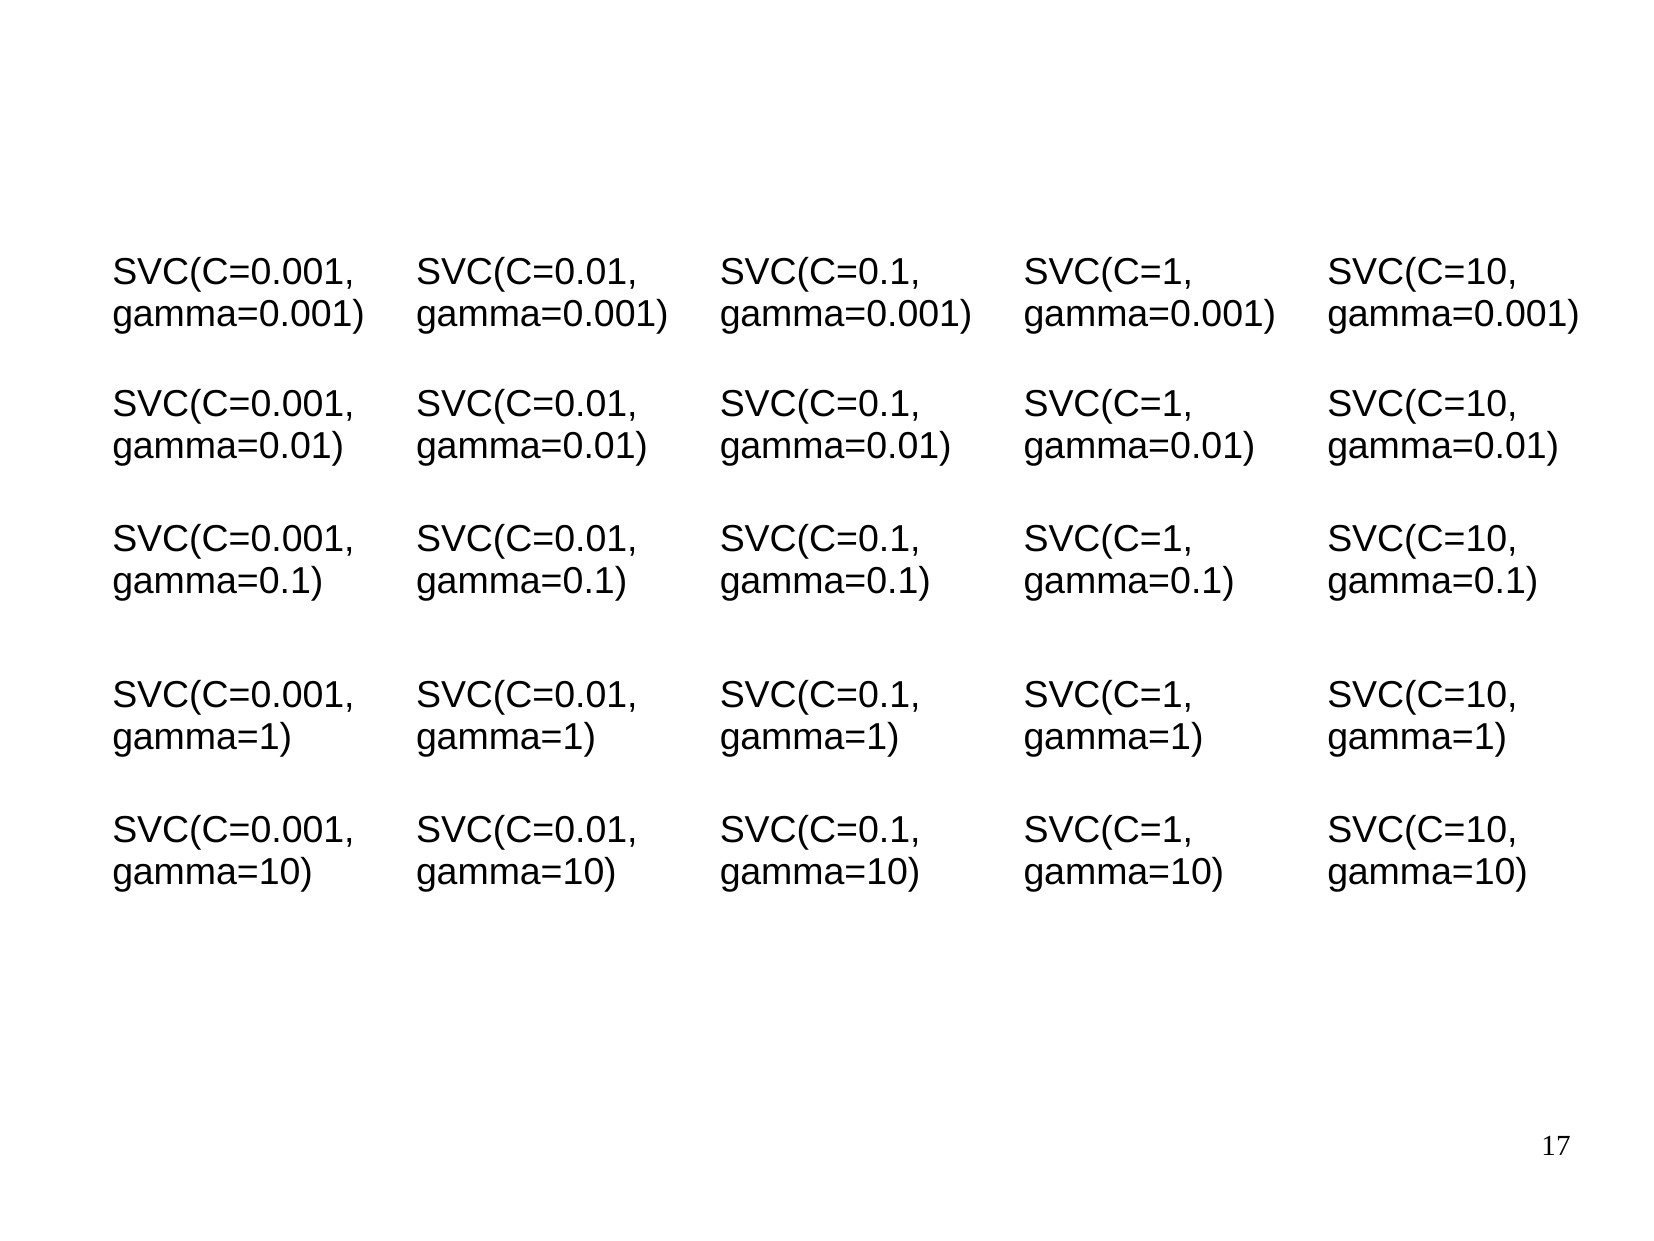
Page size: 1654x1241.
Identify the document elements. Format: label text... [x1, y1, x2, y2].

text_box SVC(C=0.01, gamma=10) [401, 801, 702, 901]
text_box SVC(C=10, gamma=0.1) [1312, 510, 1613, 609]
text_box SVC(C=0.001, gamma=0.1) [97, 510, 398, 609]
text_box SVC(C=1, gamma=0.1) [1008, 510, 1309, 609]
text_box SVC(C=0.01, gamma=0.1) [401, 510, 702, 609]
text_box SVC(C=1, gamma=0.01) [1008, 375, 1309, 474]
text_box SVC(C=0.1, gamma=0.01) [705, 375, 1006, 474]
text_box SVC(C=0.01, gamma=1) [401, 666, 702, 766]
text_box SVC(C=10, gamma=0.001) [1312, 243, 1613, 342]
text_box SVC(C=0.01, gamma=0.001) [401, 243, 702, 342]
text_box SVC(C=0.001, gamma=1) [97, 666, 398, 766]
text_box SVC(C=0.1, gamma=10) [705, 801, 1006, 901]
text_box SVC(C=1, gamma=1) [1008, 666, 1309, 766]
text_box SVC(C=0.001, gamma=0.01) [97, 375, 398, 474]
text_box SVC(C=0.001, gamma=10) [97, 801, 398, 901]
text_box SVC(C=0.1, gamma=1) [705, 666, 1006, 766]
text_box SVC(C=0.1, gamma=0.001) [705, 243, 1006, 342]
text_box SVC(C=0.1, gamma=0.1) [705, 510, 1006, 609]
text_box SVC(C=0.001, gamma=0.001) [97, 243, 398, 342]
text_box SVC(C=0.01, gamma=0.01) [401, 375, 702, 474]
text_box SVC(C=10, gamma=10) [1312, 801, 1613, 901]
text_box SVC(C=1, gamma=10) [1008, 801, 1309, 901]
text_box SVC(C=10, gamma=0.01) [1312, 375, 1613, 474]
text_box SVC(C=1, gamma=0.001) [1008, 243, 1309, 342]
text_box SVC(C=10, gamma=1) [1312, 666, 1613, 766]
